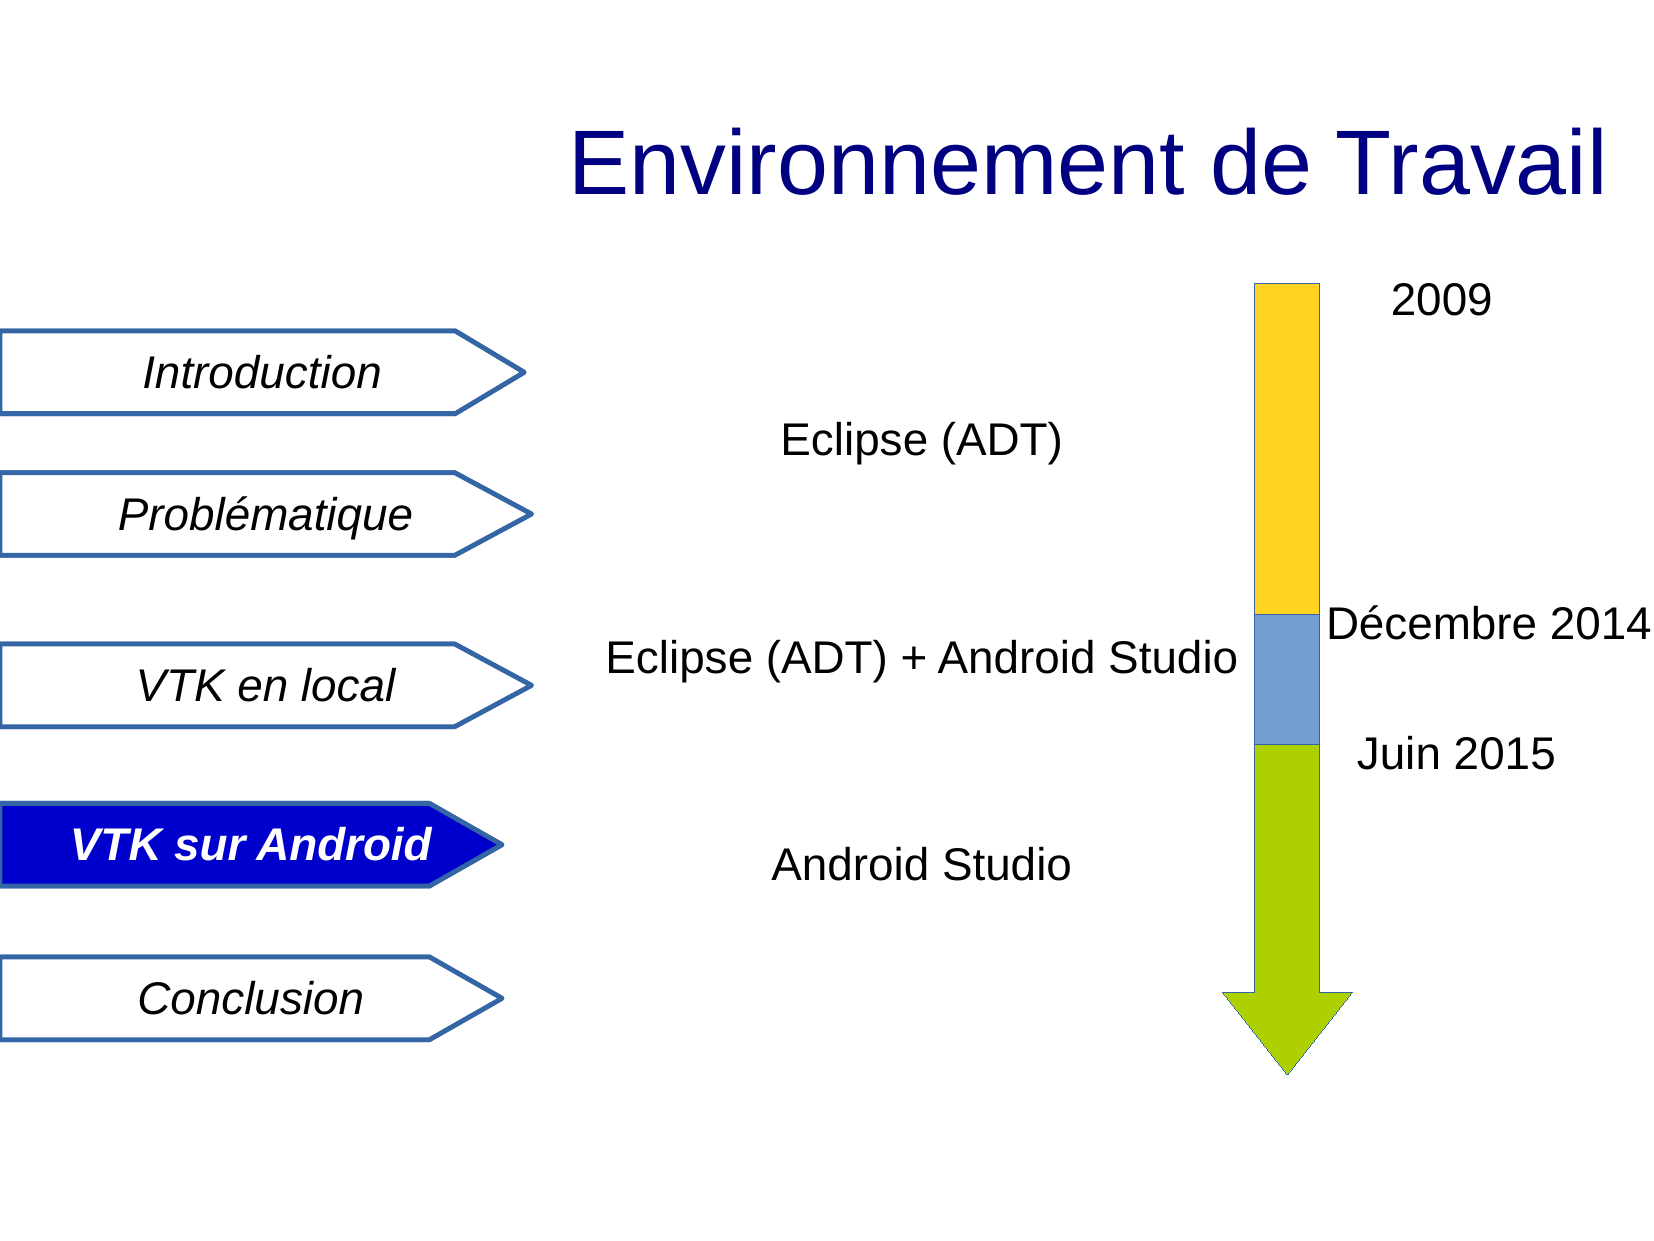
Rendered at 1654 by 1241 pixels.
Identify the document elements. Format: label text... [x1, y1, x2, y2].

text_box Conclusion [0, 956, 502, 1040]
text_box VTK sur Android [0, 803, 502, 887]
text_box Problématique [0, 472, 532, 556]
text_box Décembre 2014 [1311, 590, 1654, 657]
text_box Android Studio [756, 831, 1088, 898]
text_box Juin 2015 [1342, 720, 1571, 787]
title Environnement de Travail [524, 59, 1654, 267]
text_box [1222, 283, 1353, 1075]
text_box Eclipse (ADT) + Android Studio [590, 624, 1254, 692]
text_box Eclipse (ADT) [765, 406, 1079, 473]
text_box Introduction [0, 330, 525, 414]
text_box 2009 [1375, 266, 1508, 333]
text_box VTK en local [0, 643, 532, 727]
